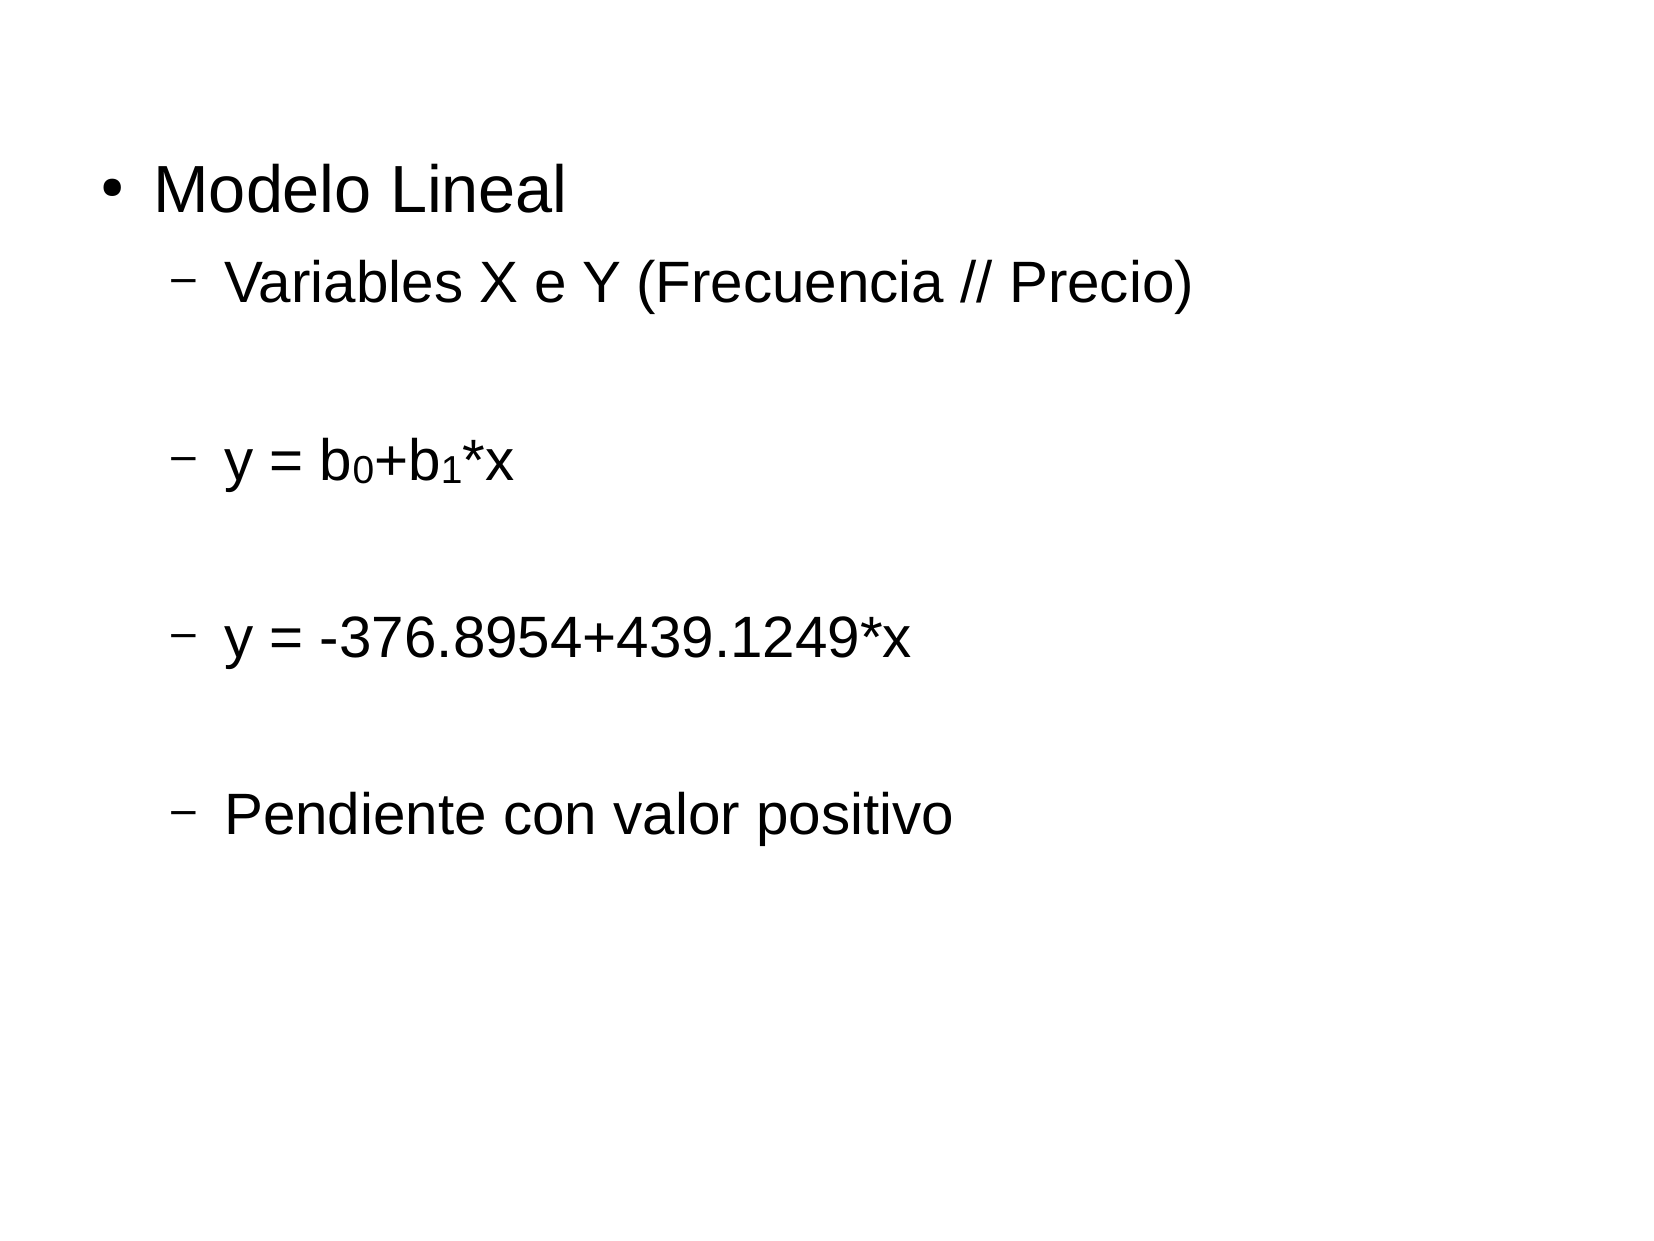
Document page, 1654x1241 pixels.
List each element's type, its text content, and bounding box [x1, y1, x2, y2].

list Modelo Lineal Variables X e Y (Frecuencia // Precio) y = b0+b1*x y = -376.8954+439.1249*x Pendiente con valor positivo [82, 47, 1571, 1182]
